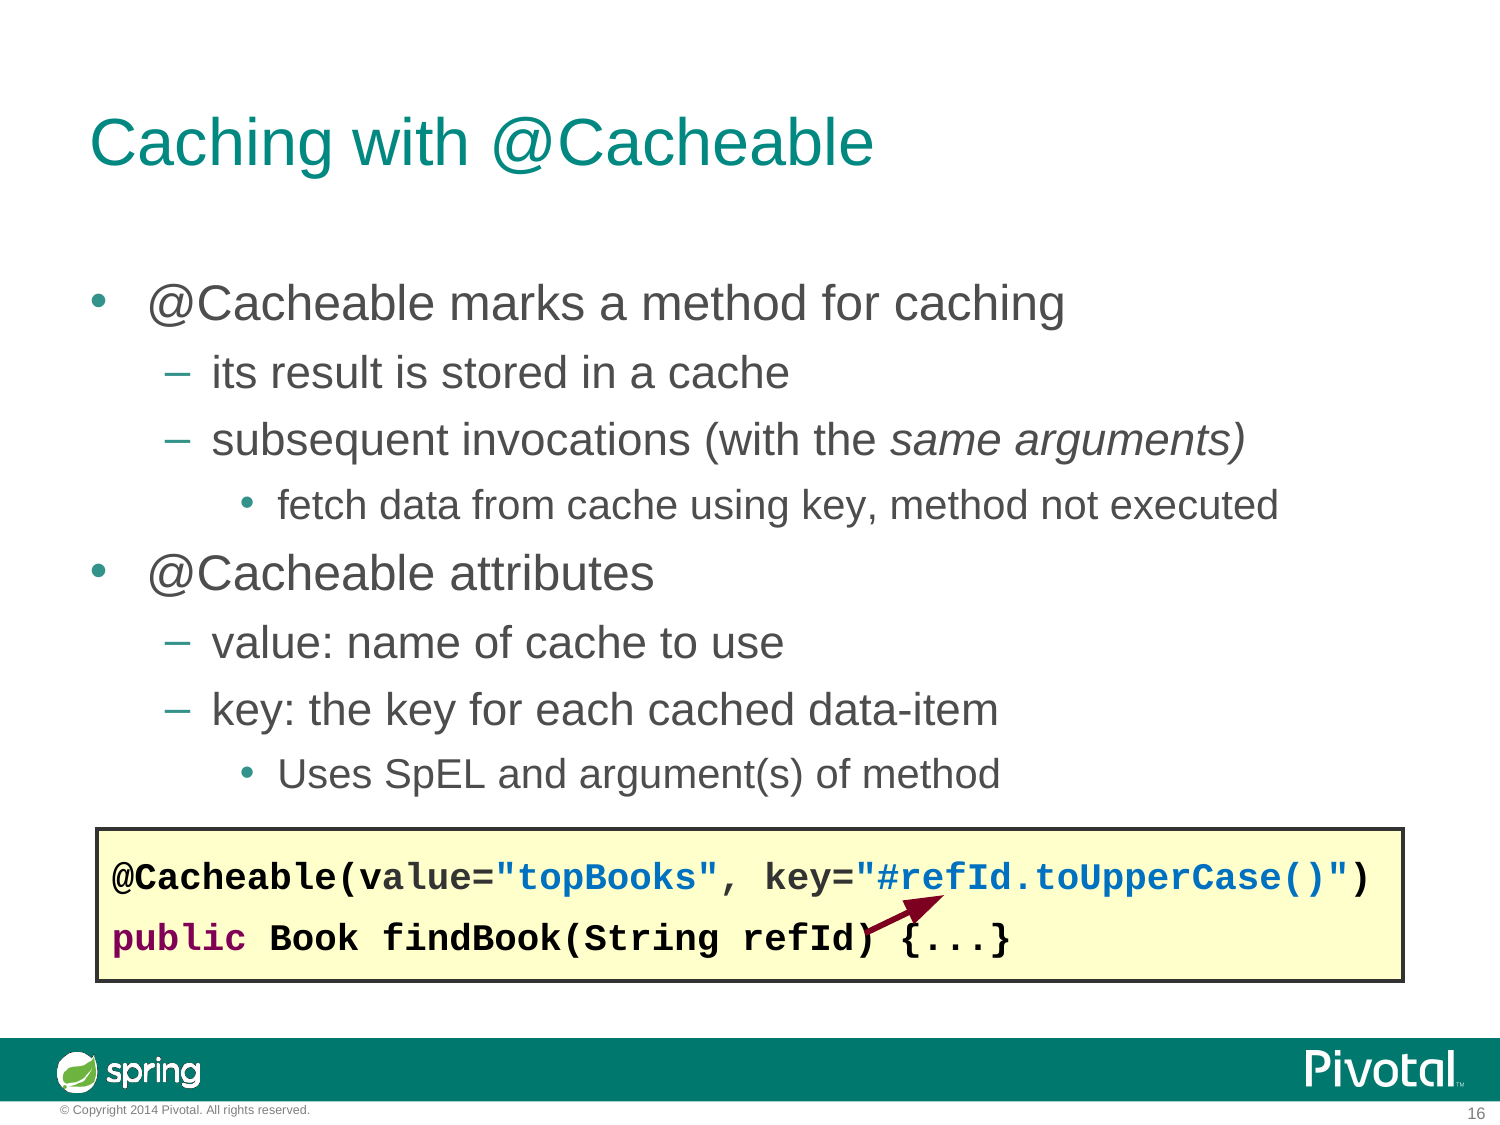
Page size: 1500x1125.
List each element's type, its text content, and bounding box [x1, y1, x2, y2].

picture [32, 1041, 210, 1103]
list @Cacheable marks a method for caching its result is stored in a cache subsequent invocations (with the same arguments) fetch data from cache using key, method not executed @Cacheable attributes value: name of cache to use key: the key for each cached data-item Uses SpEL and argument(s) of method [75, 262, 1426, 1005]
title Caching with @Cacheable [75, 45, 1426, 233]
text_box @Cacheable(value="topBooks", key="#refId.toUpperCase()") public Book findBook(String refId) {...} [97, 828, 1403, 981]
picture [1306, 1050, 1464, 1087]
